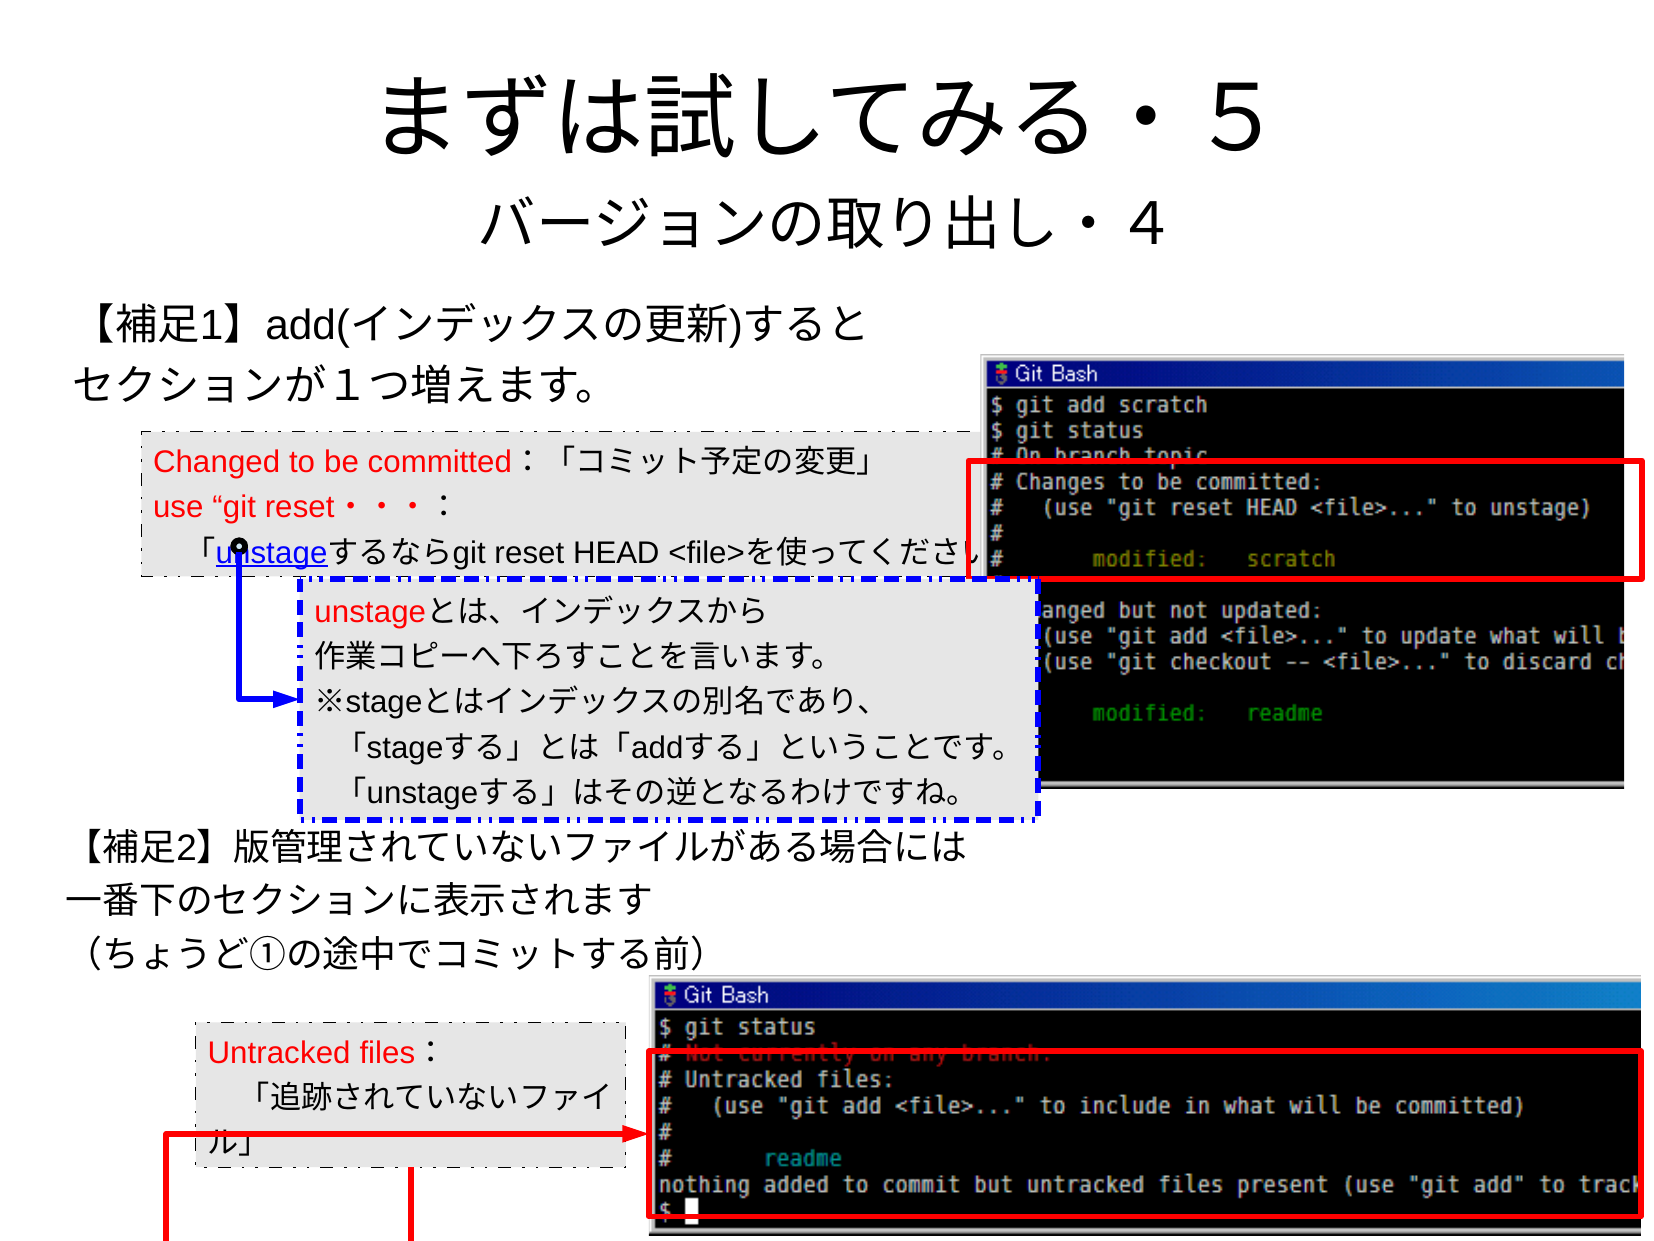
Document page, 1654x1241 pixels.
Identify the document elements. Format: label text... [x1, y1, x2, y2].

picture [648, 1219, 1641, 1236]
text_box [233, 540, 246, 552]
list 【補足2】版管理されていないファイルがある場合には 一番下のセクションに表示されます （ちょうど①の途中でコミットする前） [17, 817, 1630, 981]
picture [652, 1054, 1638, 1214]
list 【補足1】add(インデックスの更新)すると セクションが１つ増えます。 [17, 290, 1630, 414]
picture [980, 354, 1625, 458]
text_box Changed to be committed：「コミット予定の変更」 use “git reset・・・： 「unstageするならgit reset HEAD <file>を使ってください」 [141, 431, 945, 545]
title まずは試してみる・５ バージョンの取り出し・４ [82, 49, 1571, 257]
text_box Untracked files： 「追跡されていないファイル」 [195, 1022, 626, 1098]
picture [1039, 582, 1625, 789]
text_box unstageとは、インデックスから 作業コピーへ下ろすことを言います。 ※stageとはインデックスの別名であり、 「stageする」とは「addする」ということです。 「unstageする」はその逆となるわけですね。 [299, 578, 932, 764]
picture [980, 464, 1625, 576]
picture [648, 975, 1641, 1048]
